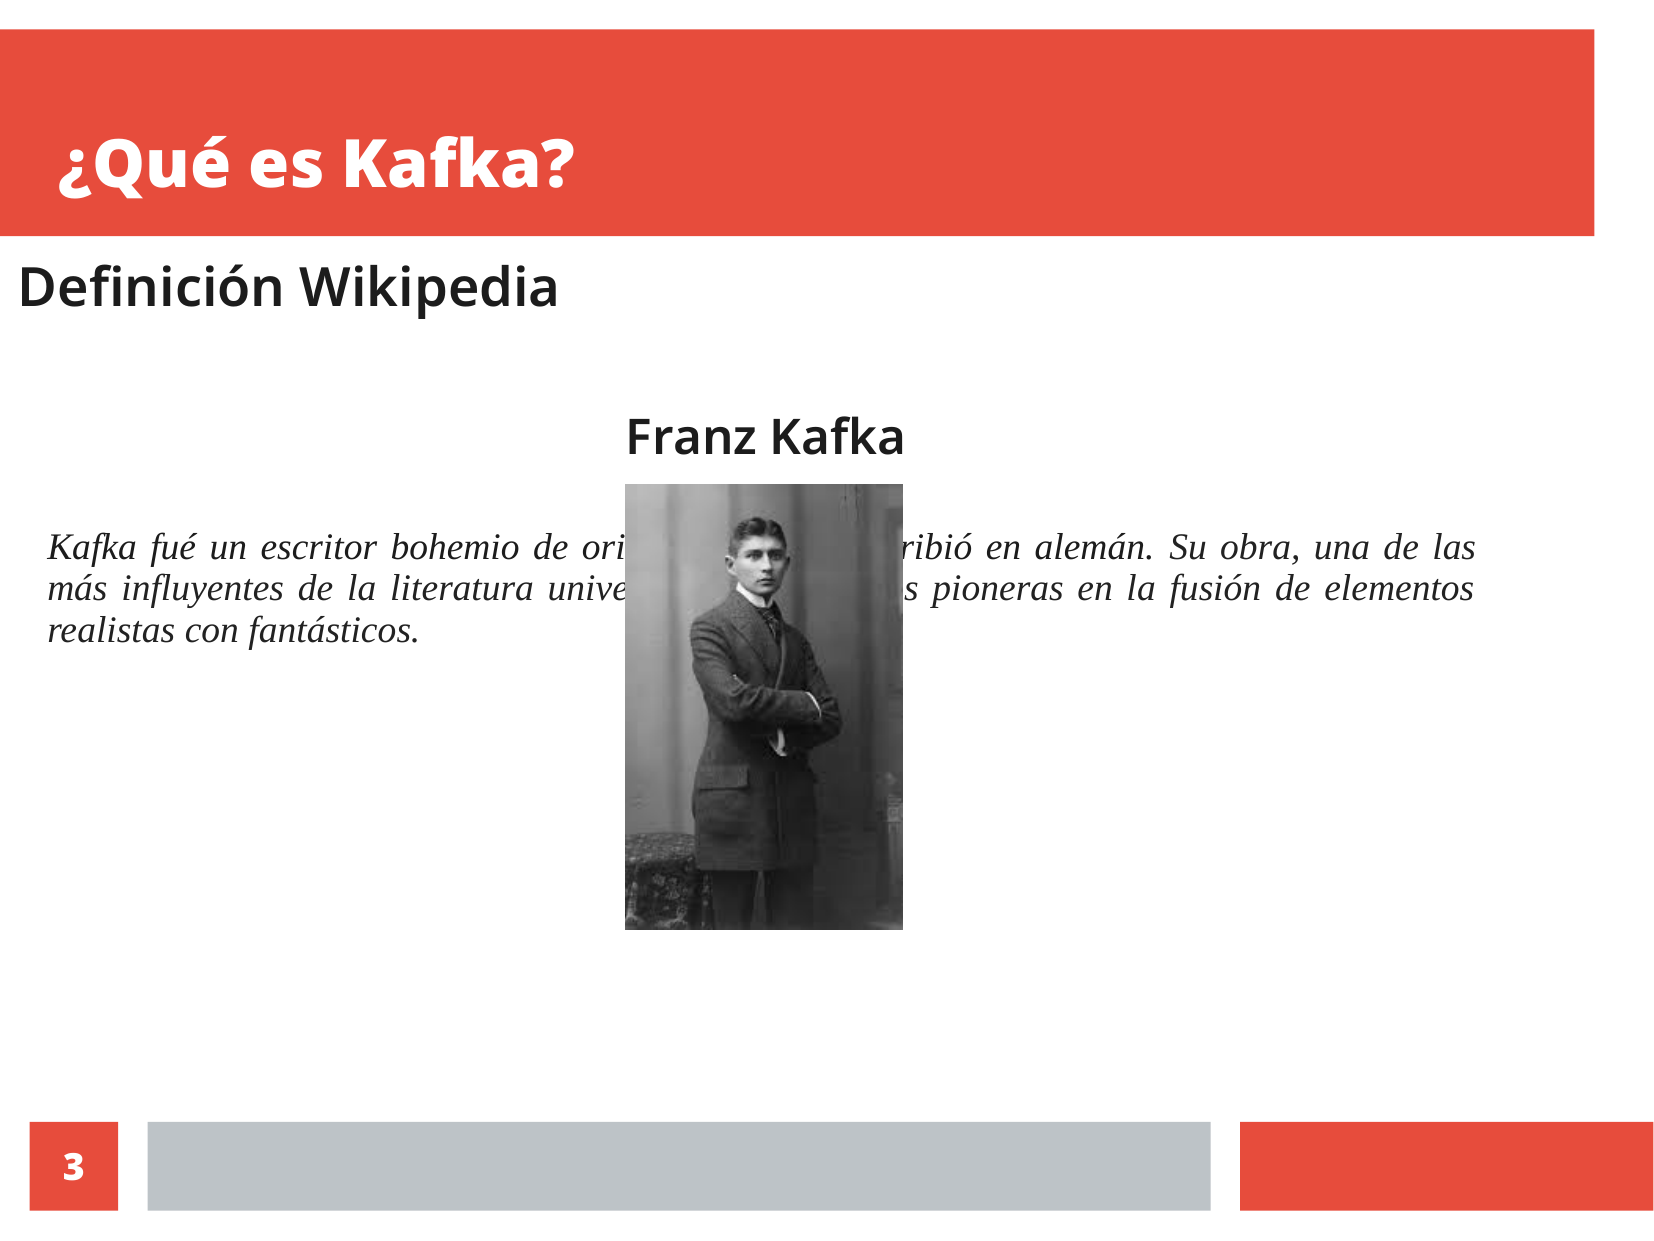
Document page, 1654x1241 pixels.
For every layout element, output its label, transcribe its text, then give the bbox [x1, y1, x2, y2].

picture [625, 484, 903, 930]
title ¿Qué es Kafka? [59, 58, 1595, 207]
list Kafka fué un escritor bohemio de origen judío que escribió en alemán. Su obra, una de las más influyentes de la literatura universal, es una de las pioneras en la fusión de elementos realistas con fantásticos. [47, 331, 1477, 1099]
list Definición Wikipedia [17, 248, 1524, 331]
list Franz Kafka [625, 401, 910, 473]
